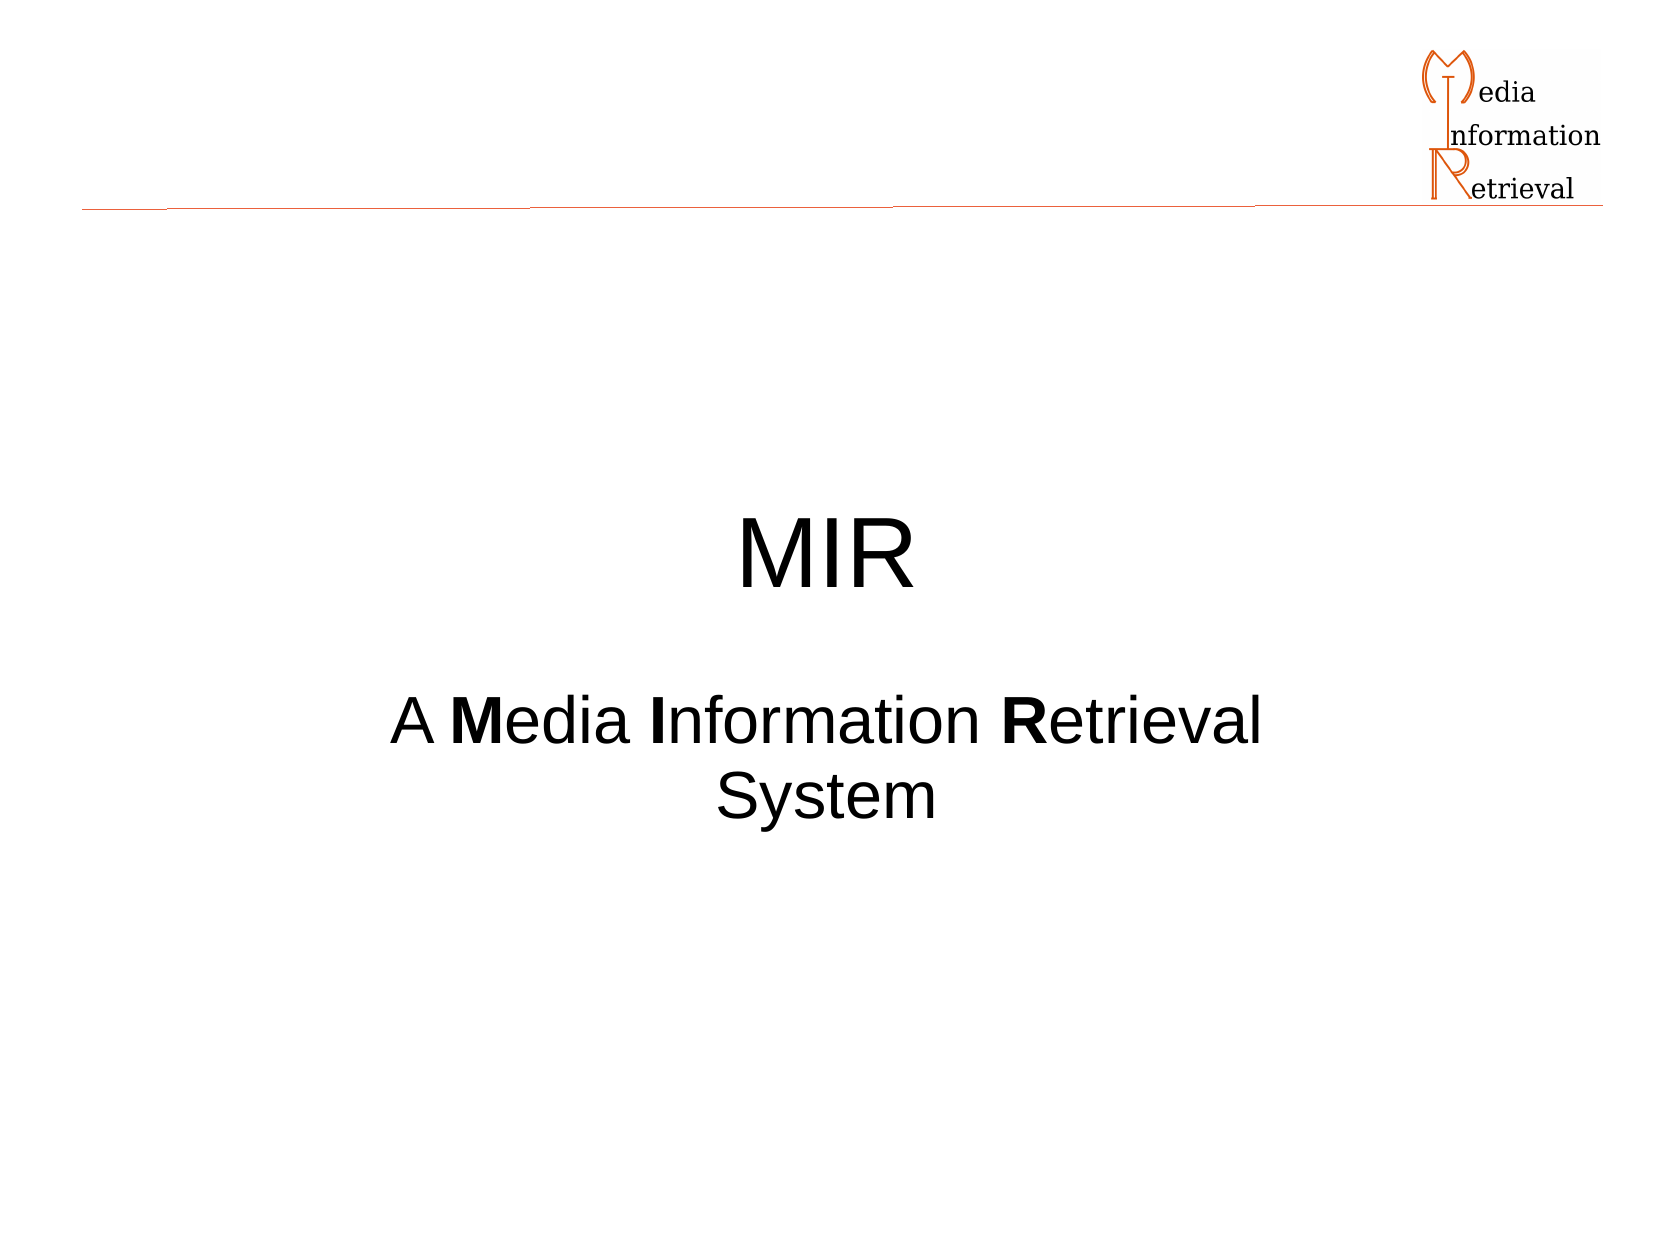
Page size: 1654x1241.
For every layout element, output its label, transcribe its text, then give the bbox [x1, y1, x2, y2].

subtitle MIR A Media Information Retrieval System [51, 238, 1603, 1091]
picture [1422, 49, 1601, 205]
